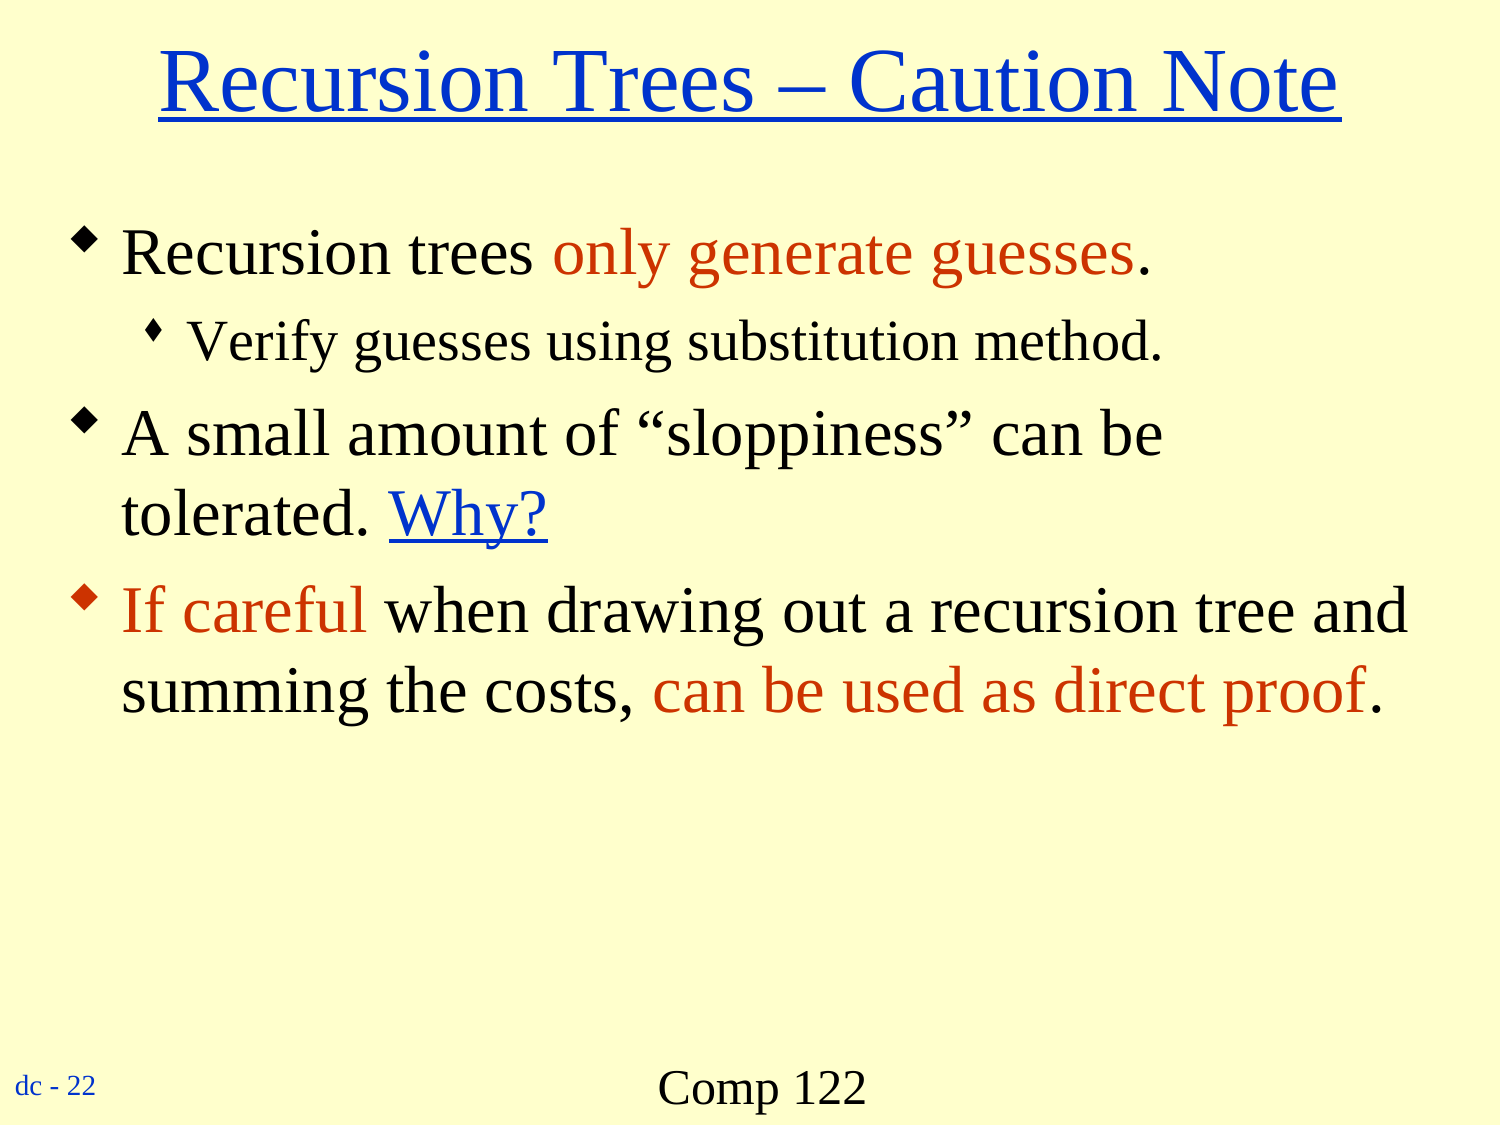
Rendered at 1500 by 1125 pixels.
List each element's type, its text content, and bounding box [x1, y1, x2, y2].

list Recursion trees only generate guesses. Verify guesses using substitution method. A small amount of “sloppiness” can be tolerated. Why? If careful when drawing out a recursion tree and summing the costs, can be used as direct proof. [49, 200, 1438, 1000]
title Recursion Trees – Caution Note [0, 0, 1500, 150]
